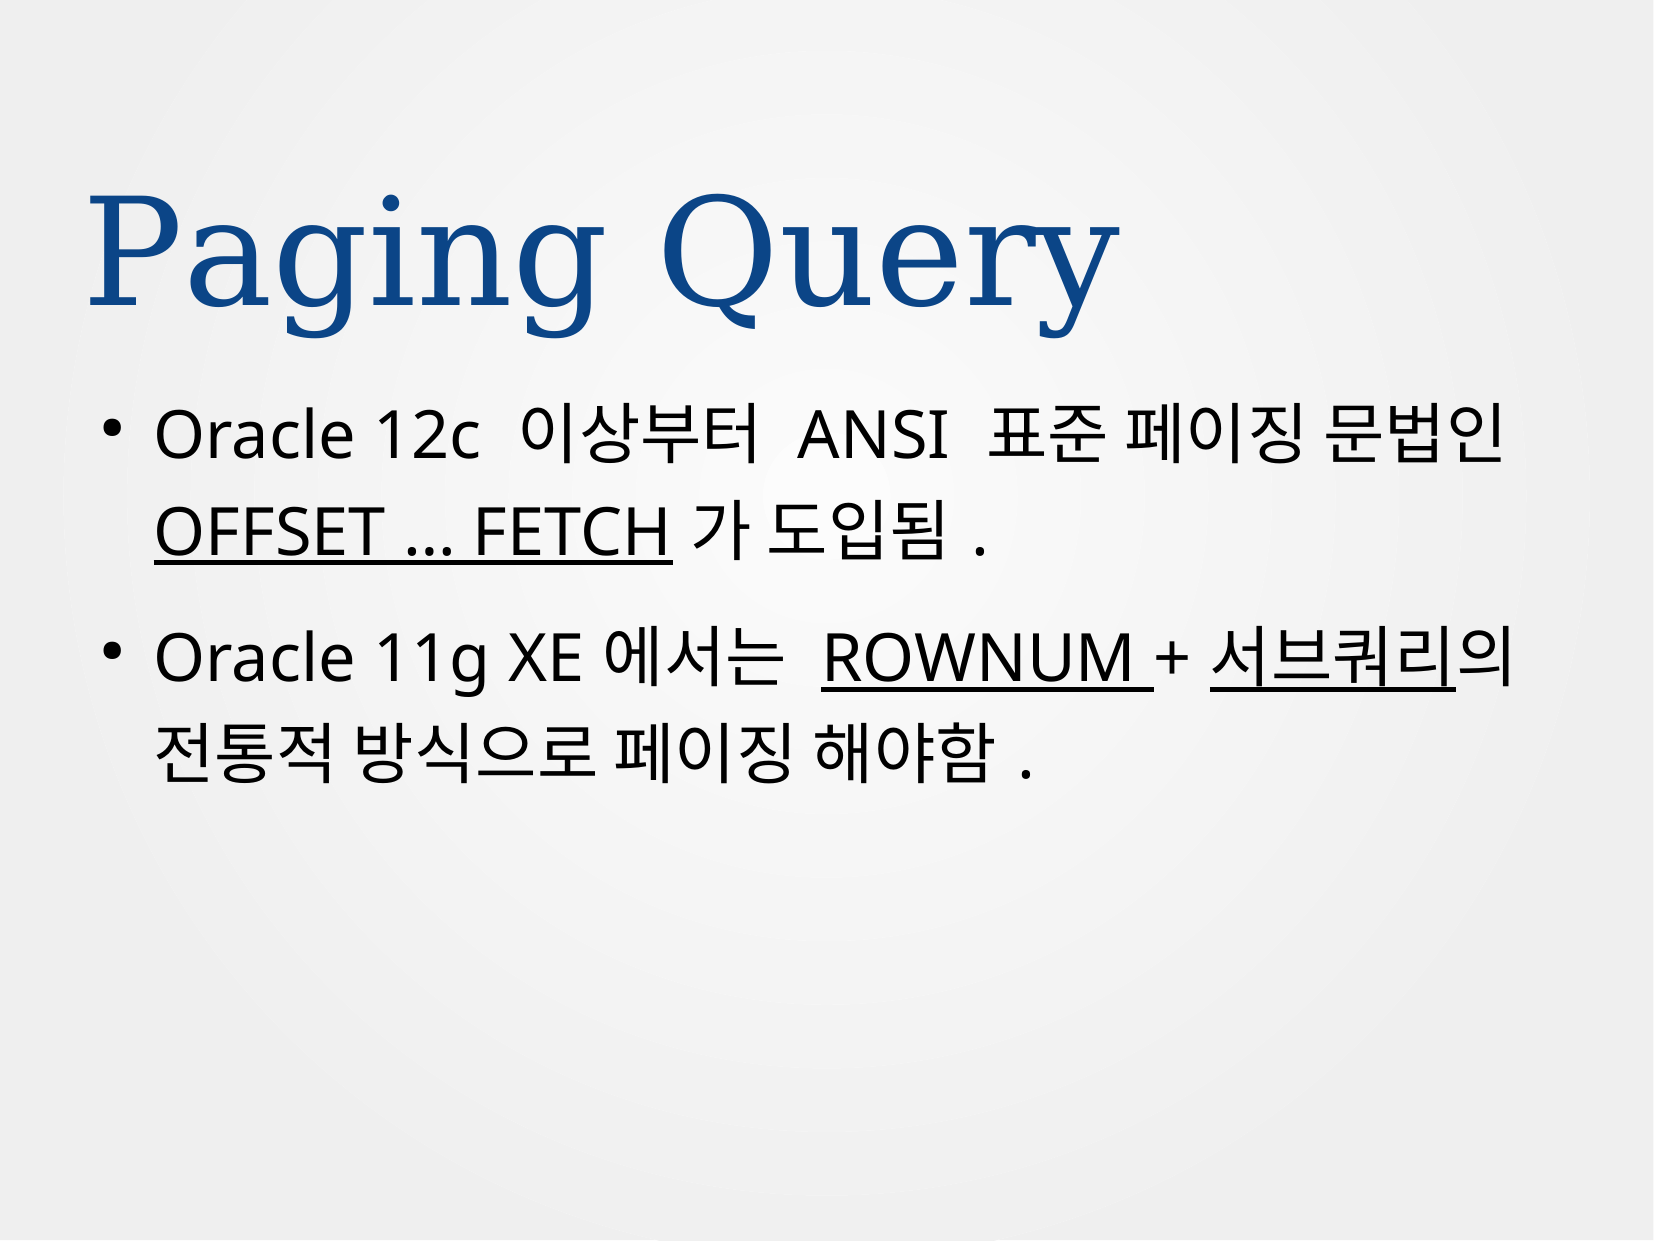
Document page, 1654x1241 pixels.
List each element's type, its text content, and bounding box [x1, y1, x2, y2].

list Oracle 12c 이상부터 ANSI 표준 페이징 문법인OFFSET … FETCH가 도입됨. Oracle 11g XE에서는 ROWNUM +서브쿼리의 전통적 방식으로 페이징 해야함. [82, 380, 1571, 1060]
title Paging Query [82, 80, 1654, 337]
